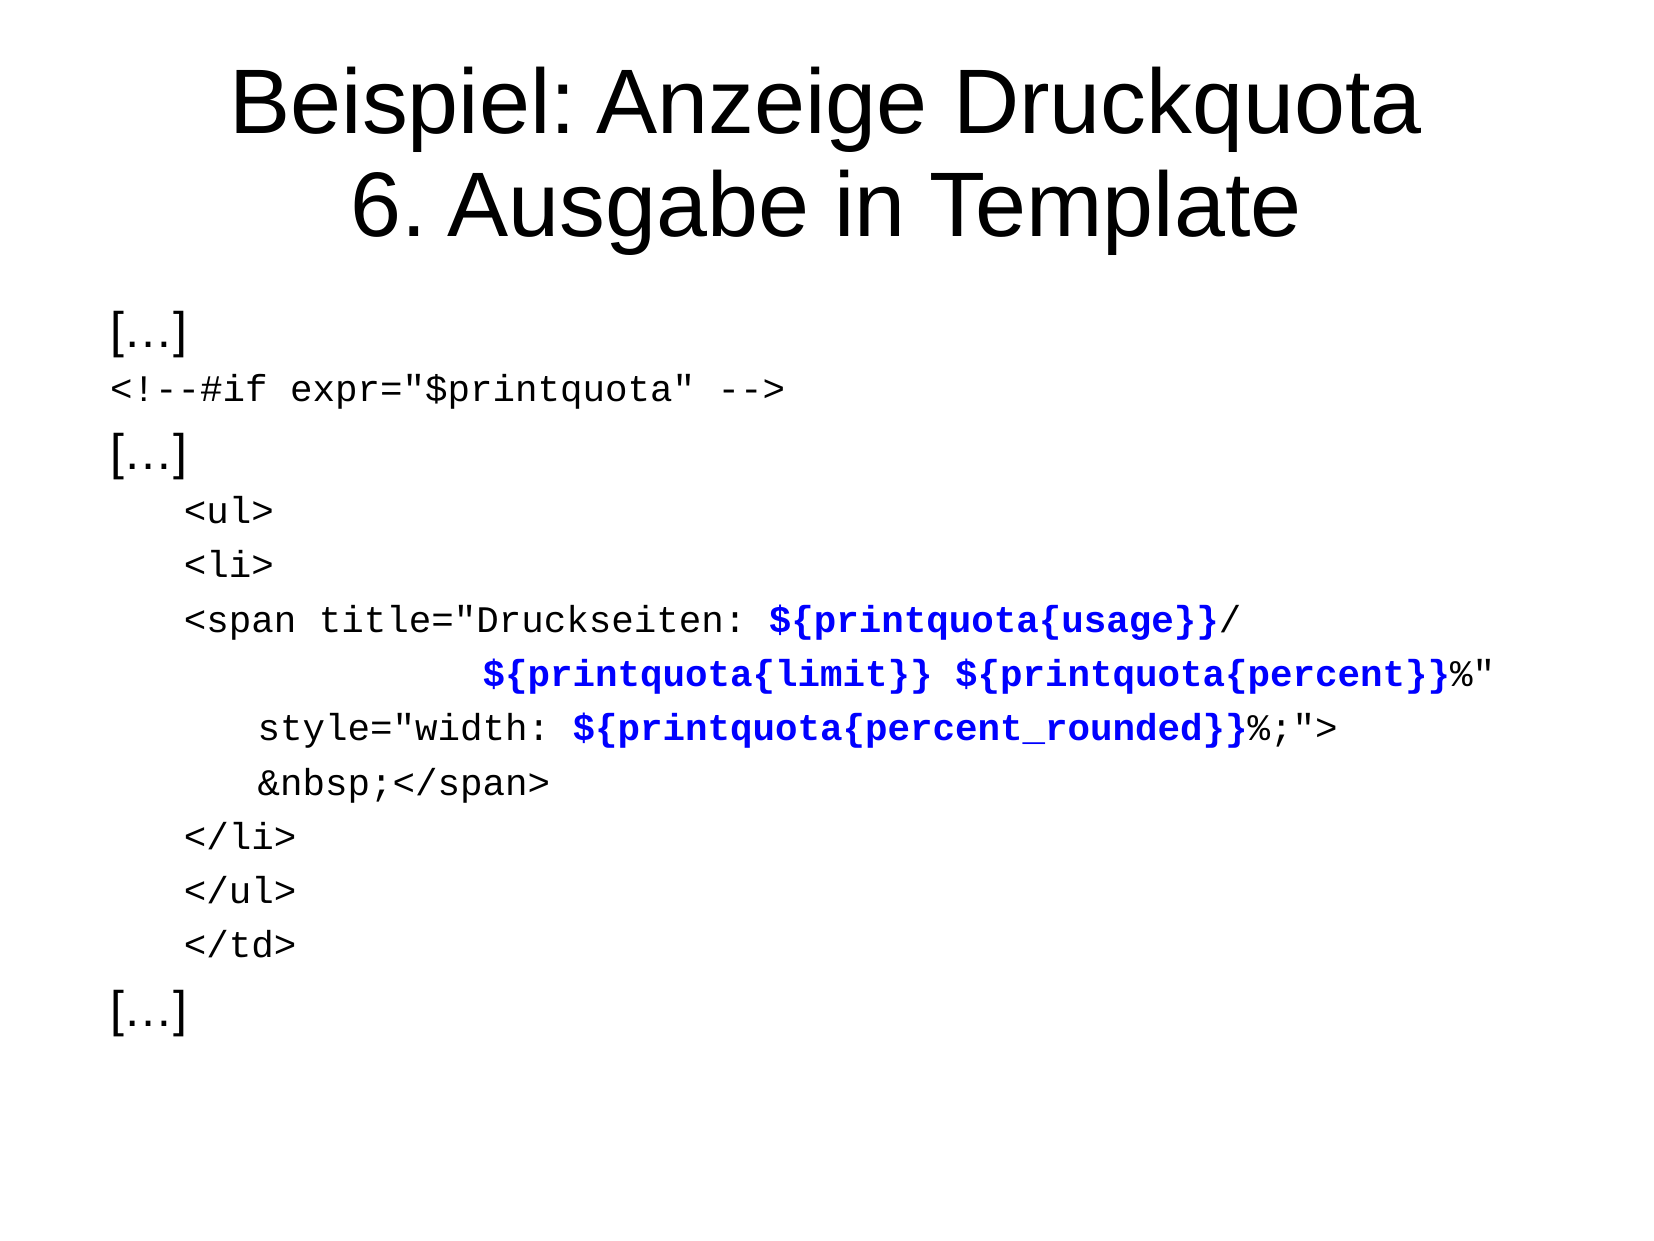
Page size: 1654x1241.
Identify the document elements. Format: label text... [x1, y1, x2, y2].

text_box […] <!--#if expr="$printquota" --> […] <ul> <li> <span title="Druckseiten: ${printquota{usage}}/ ${printquota{limit}} ${printquota{percent}}%" style="width: ${printquota{percent_rounded}}%;"> &nbsp;</span> </li> </ul> </td> […] [88, 295, 1565, 1182]
title Beispiel: Anzeige Druckquota 6. Ausgabe in Template [82, 49, 1571, 257]
